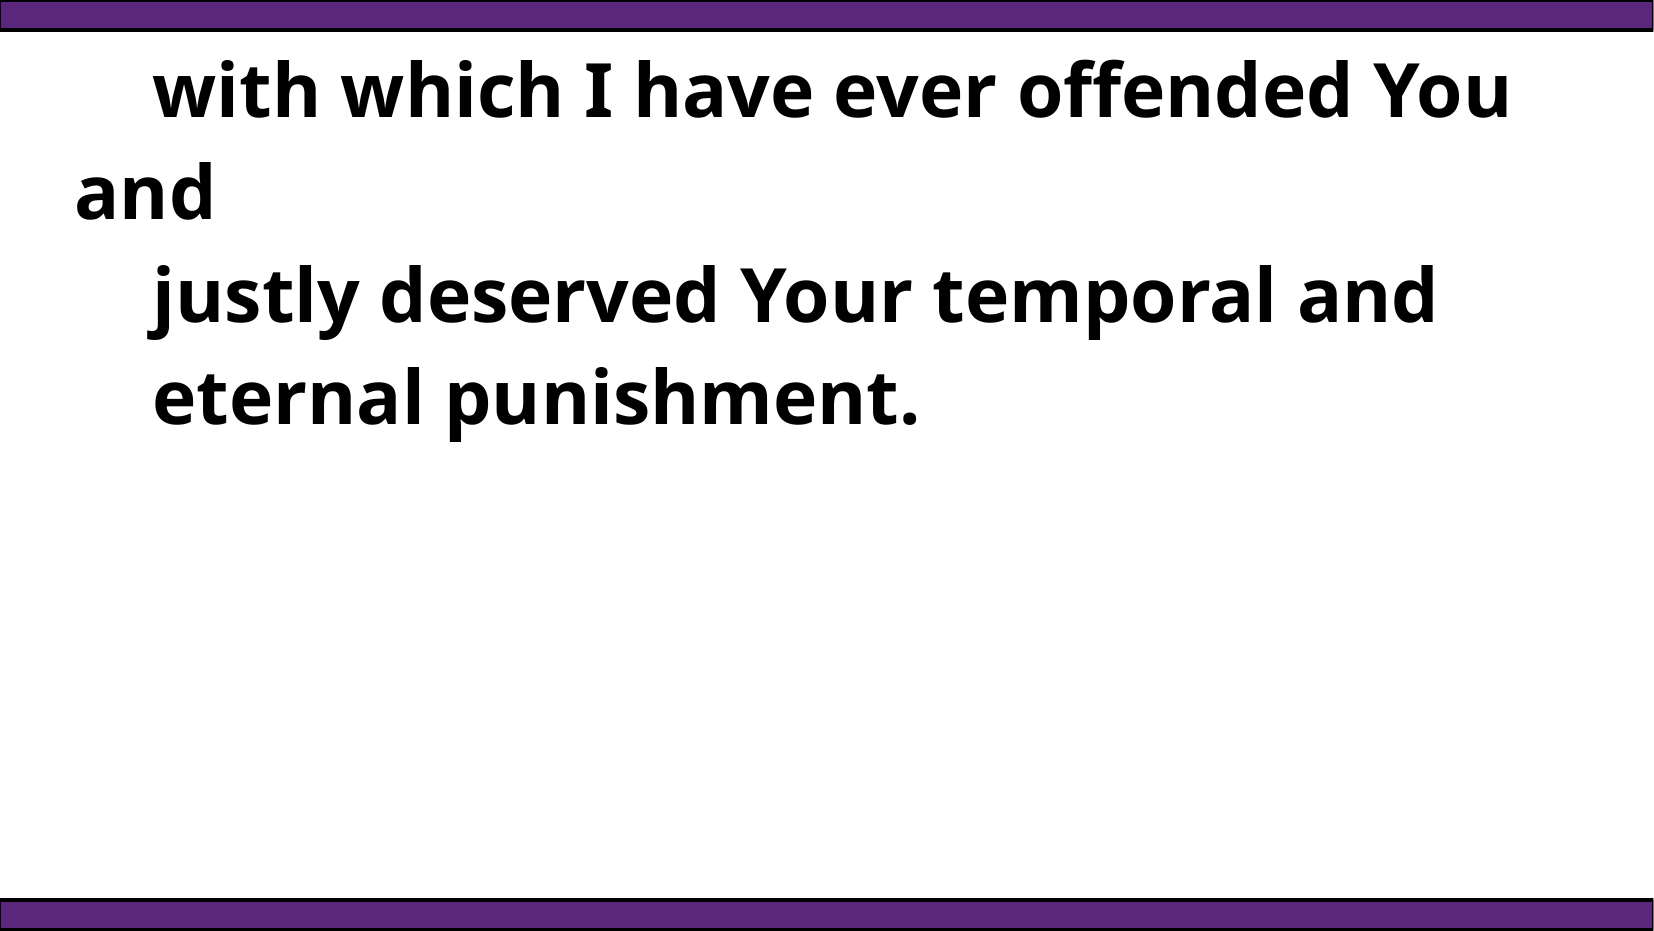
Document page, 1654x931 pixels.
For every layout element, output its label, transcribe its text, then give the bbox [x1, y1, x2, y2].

text_box [0, 0, 1654, 31]
text_box [0, 900, 1654, 931]
text_box with which I have ever offended You and justly deserved Your temporal and eternal punishment. [60, 30, 1606, 345]
